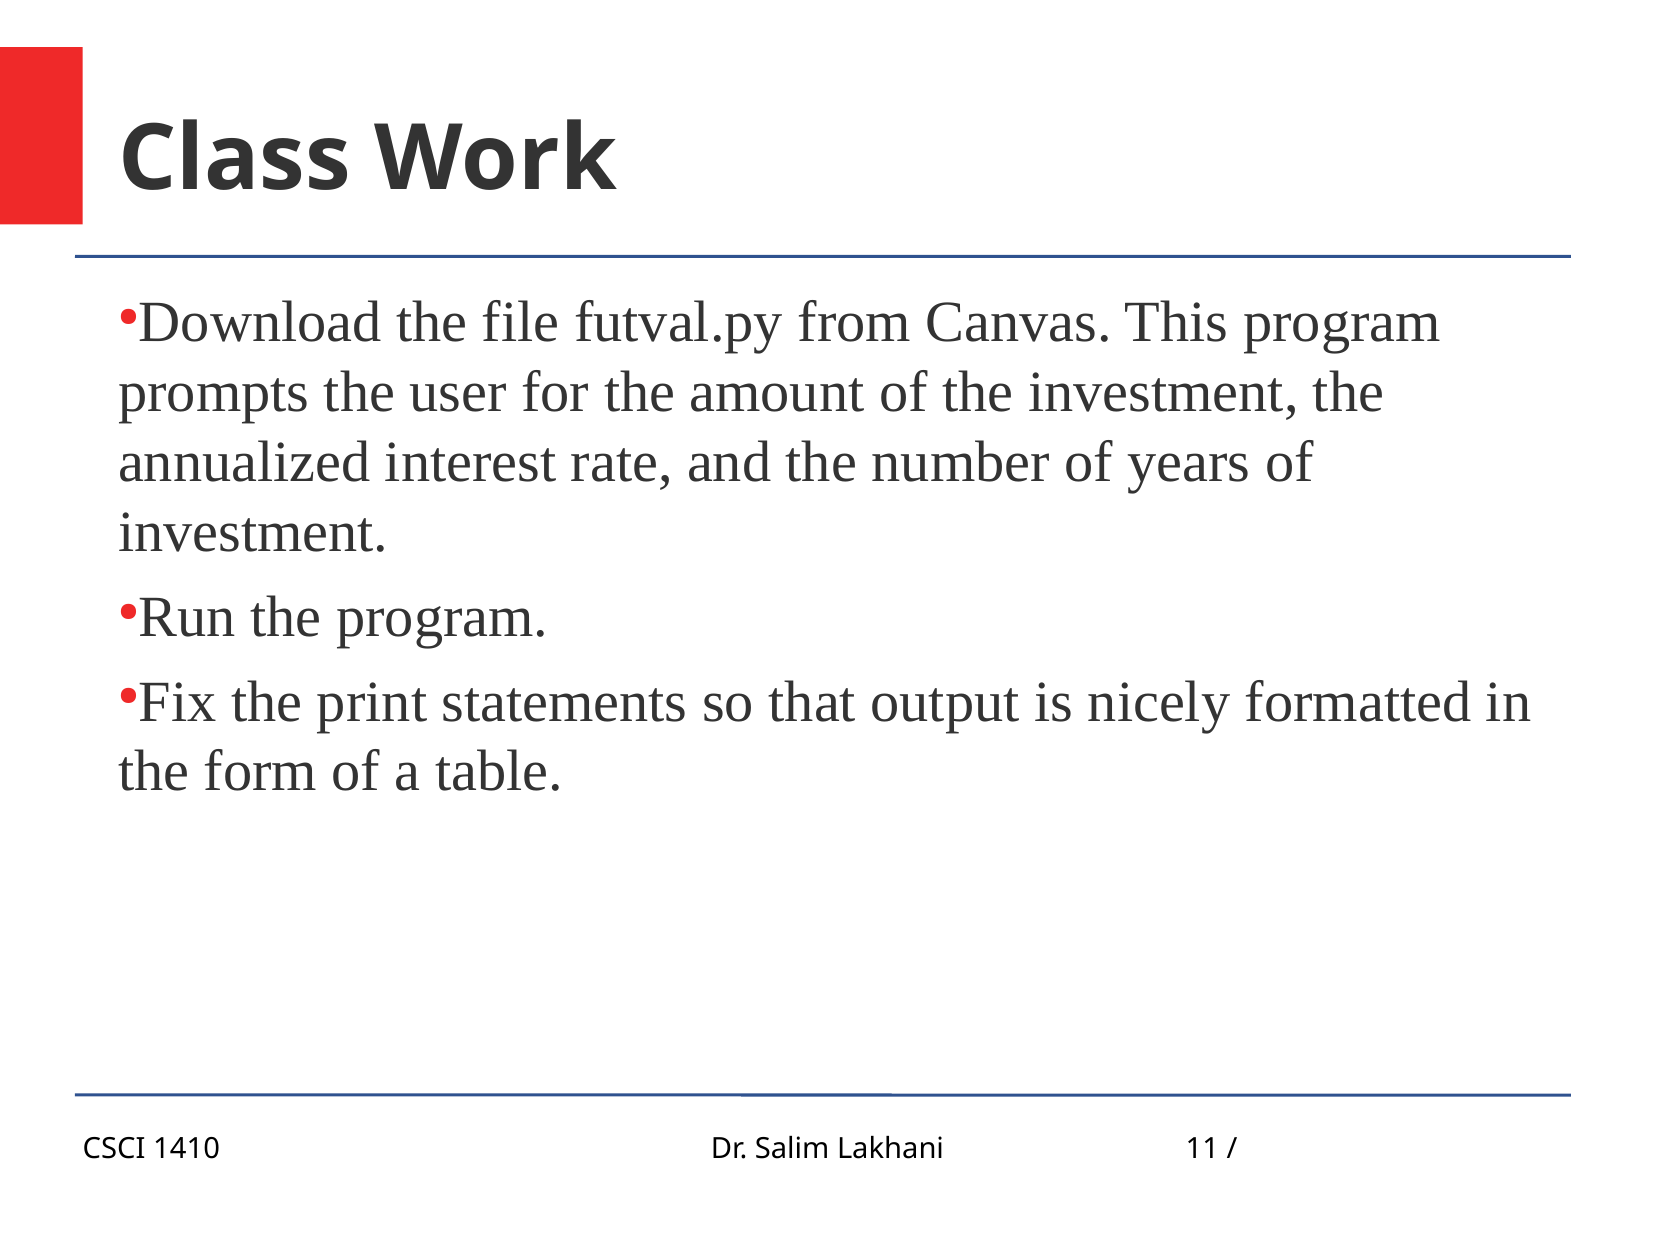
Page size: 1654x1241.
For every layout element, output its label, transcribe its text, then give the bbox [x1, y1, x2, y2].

text_box / [1185, 1129, 1571, 1216]
list Download the file futval.py from Canvas. This program prompts the user for the amount of the investment, the annualized interest rate, and the number of years of investment. Run the program. Fix the print statements so that output is nicely formatted in the form of a table. [118, 283, 1536, 1098]
text_box Dr. Salim Lakhani [565, 1129, 1090, 1216]
text_box CSCI 1410 [82, 1129, 468, 1216]
title Class Work [118, 49, 1571, 257]
